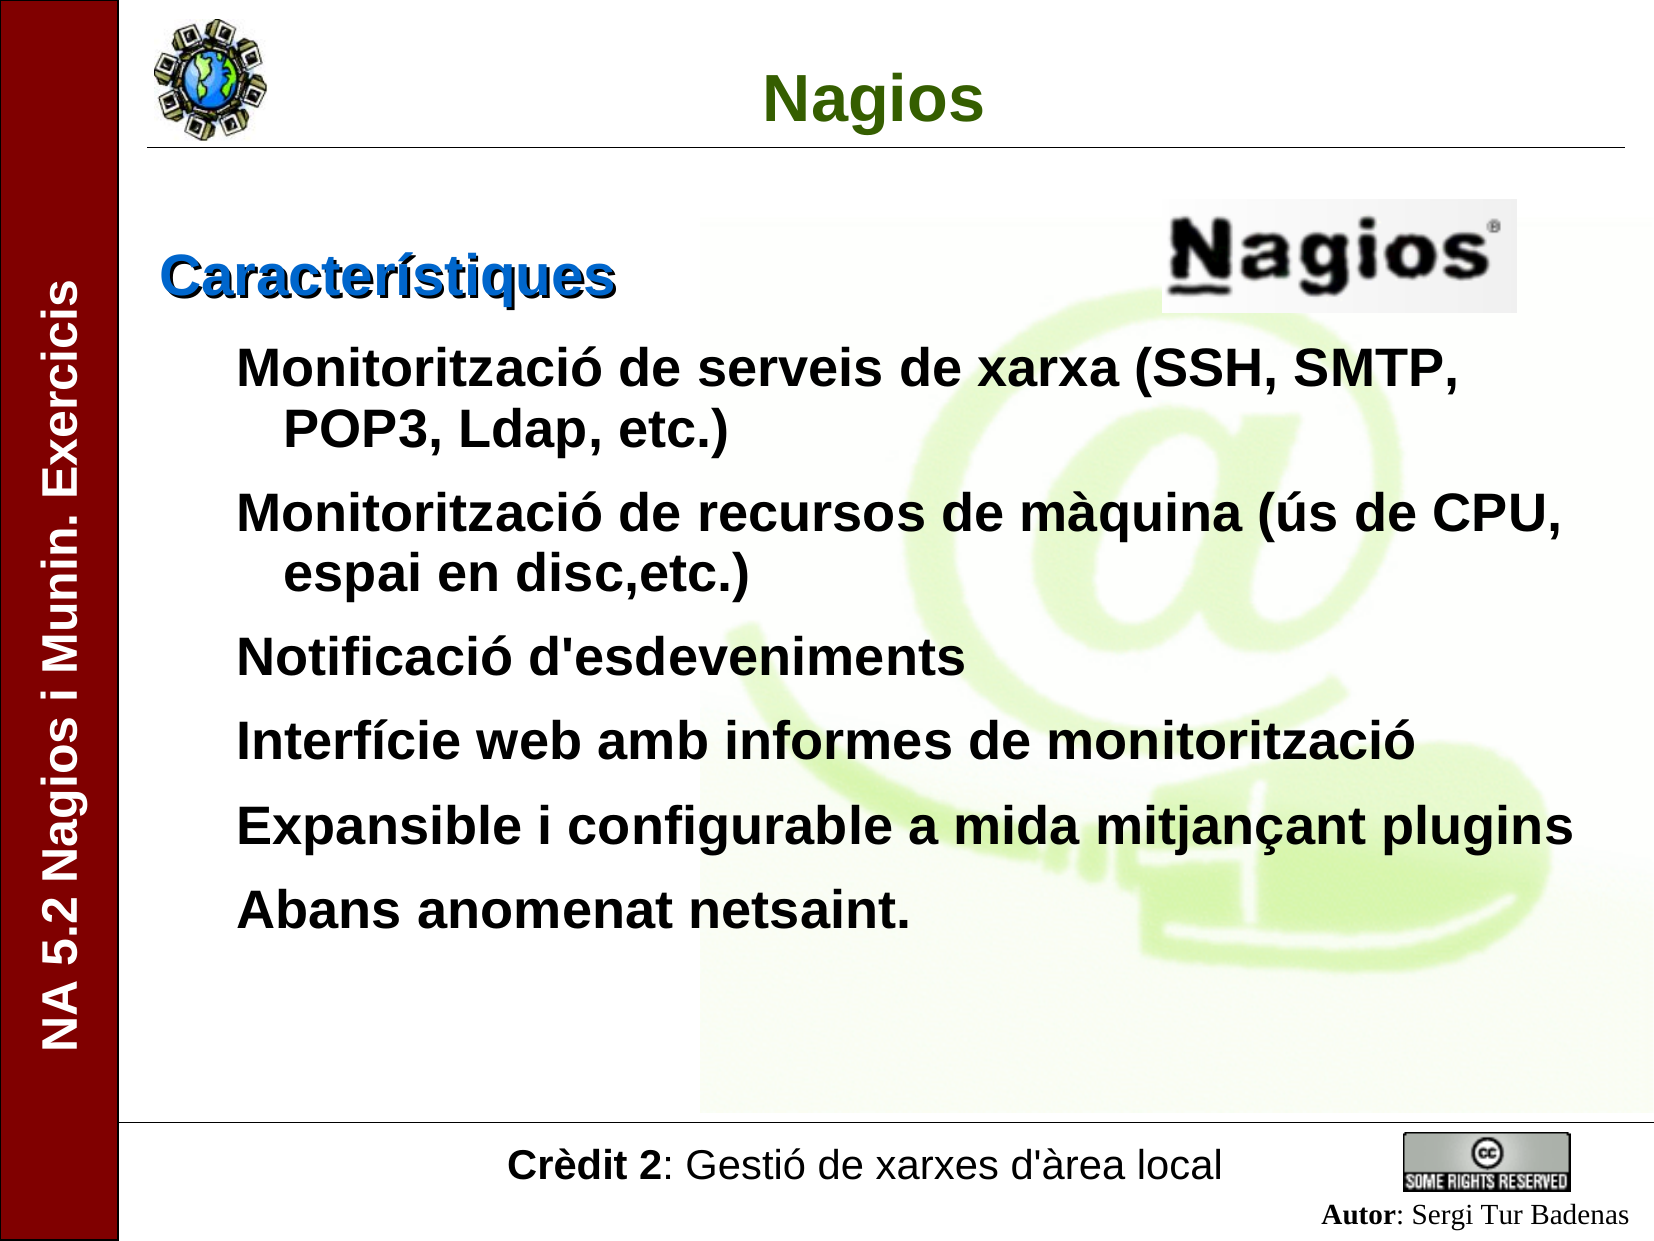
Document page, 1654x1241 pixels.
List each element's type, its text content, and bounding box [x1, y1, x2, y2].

title Nagios [129, 49, 1619, 148]
picture [700, 199, 1654, 1113]
picture [154, 19, 268, 49]
list Característiques Monitorització de serveis de xarxa (SSH, SMTP, POP3, Ldap, etc.) Monitorització de recursos de màquina (ús de CPU, espai en disc,etc.) Notificació d'esdeveniments Interfície web amb informes de monitorització Expansible i configurable a mida mitjançant plugins Abans anomenat netsaint. [141, 242, 1630, 1093]
picture [1403, 1132, 1571, 1192]
